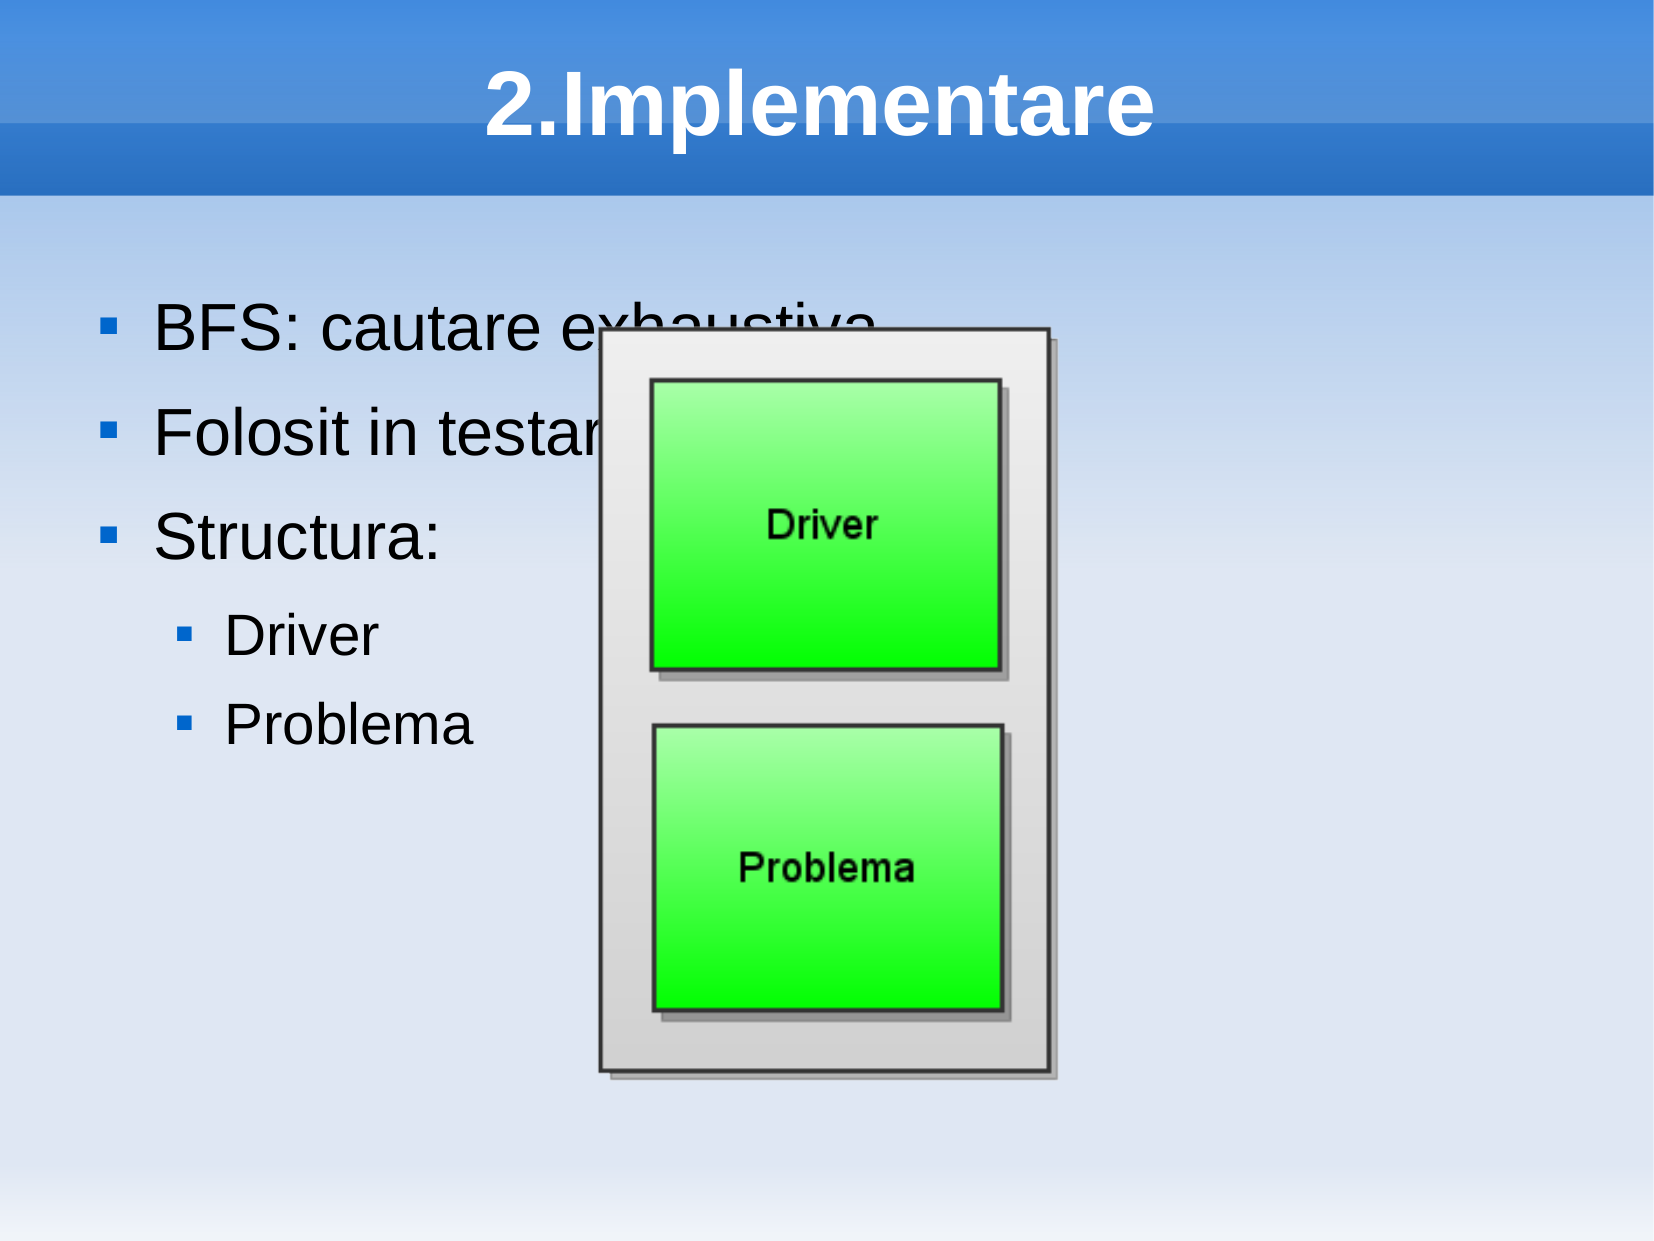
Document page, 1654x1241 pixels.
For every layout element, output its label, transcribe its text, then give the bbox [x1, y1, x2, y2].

picture [0, 0, 1654, 1241]
title 2.Implementare [76, 0, 1565, 208]
list BFS: cautare exhaustiva. Folosit in testare si verificare. Structura: Driver Problema [82, 290, 566, 1109]
